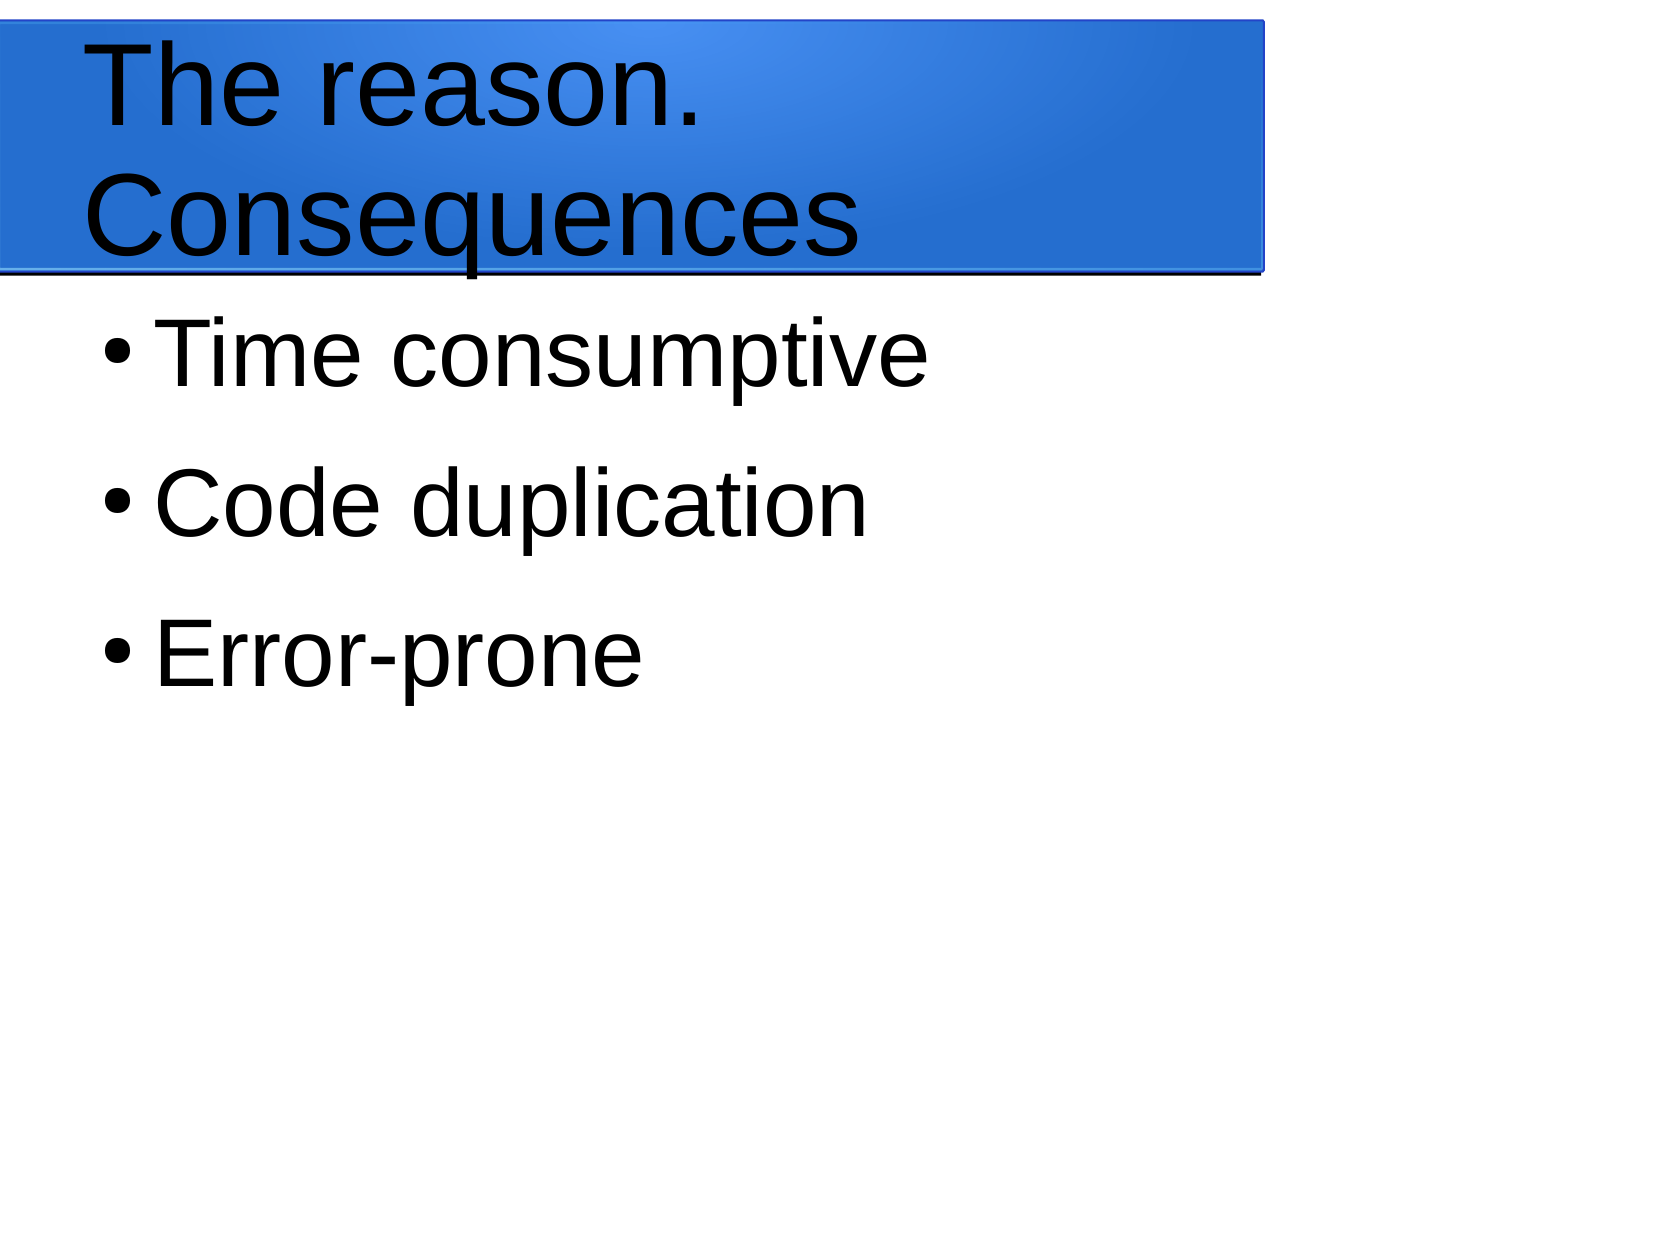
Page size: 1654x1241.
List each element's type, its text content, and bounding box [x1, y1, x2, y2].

title The reason. Consequences [82, 19, 1235, 281]
list Time consumptive Code duplication Error-prone [82, 299, 1571, 1019]
